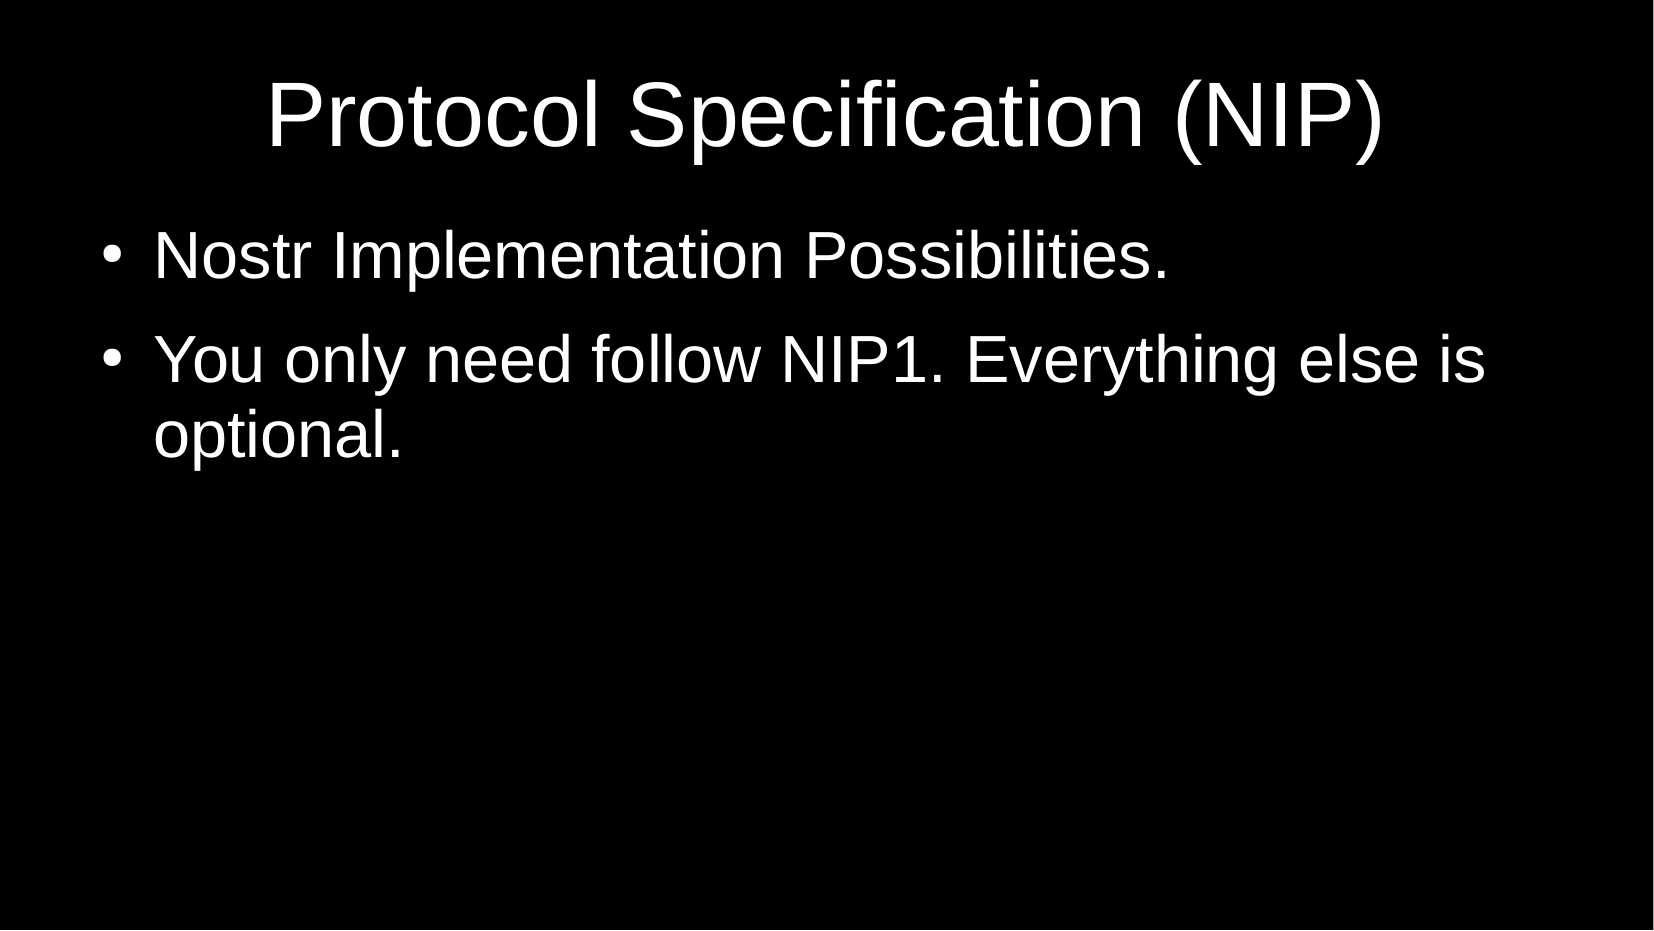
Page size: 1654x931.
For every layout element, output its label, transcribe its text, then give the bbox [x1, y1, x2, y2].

list Nostr Implementation Possibilities. You only need follow NIP1. Everything else is optional. [82, 217, 1571, 758]
title Protocol Specification (NIP) [82, 37, 1571, 193]
